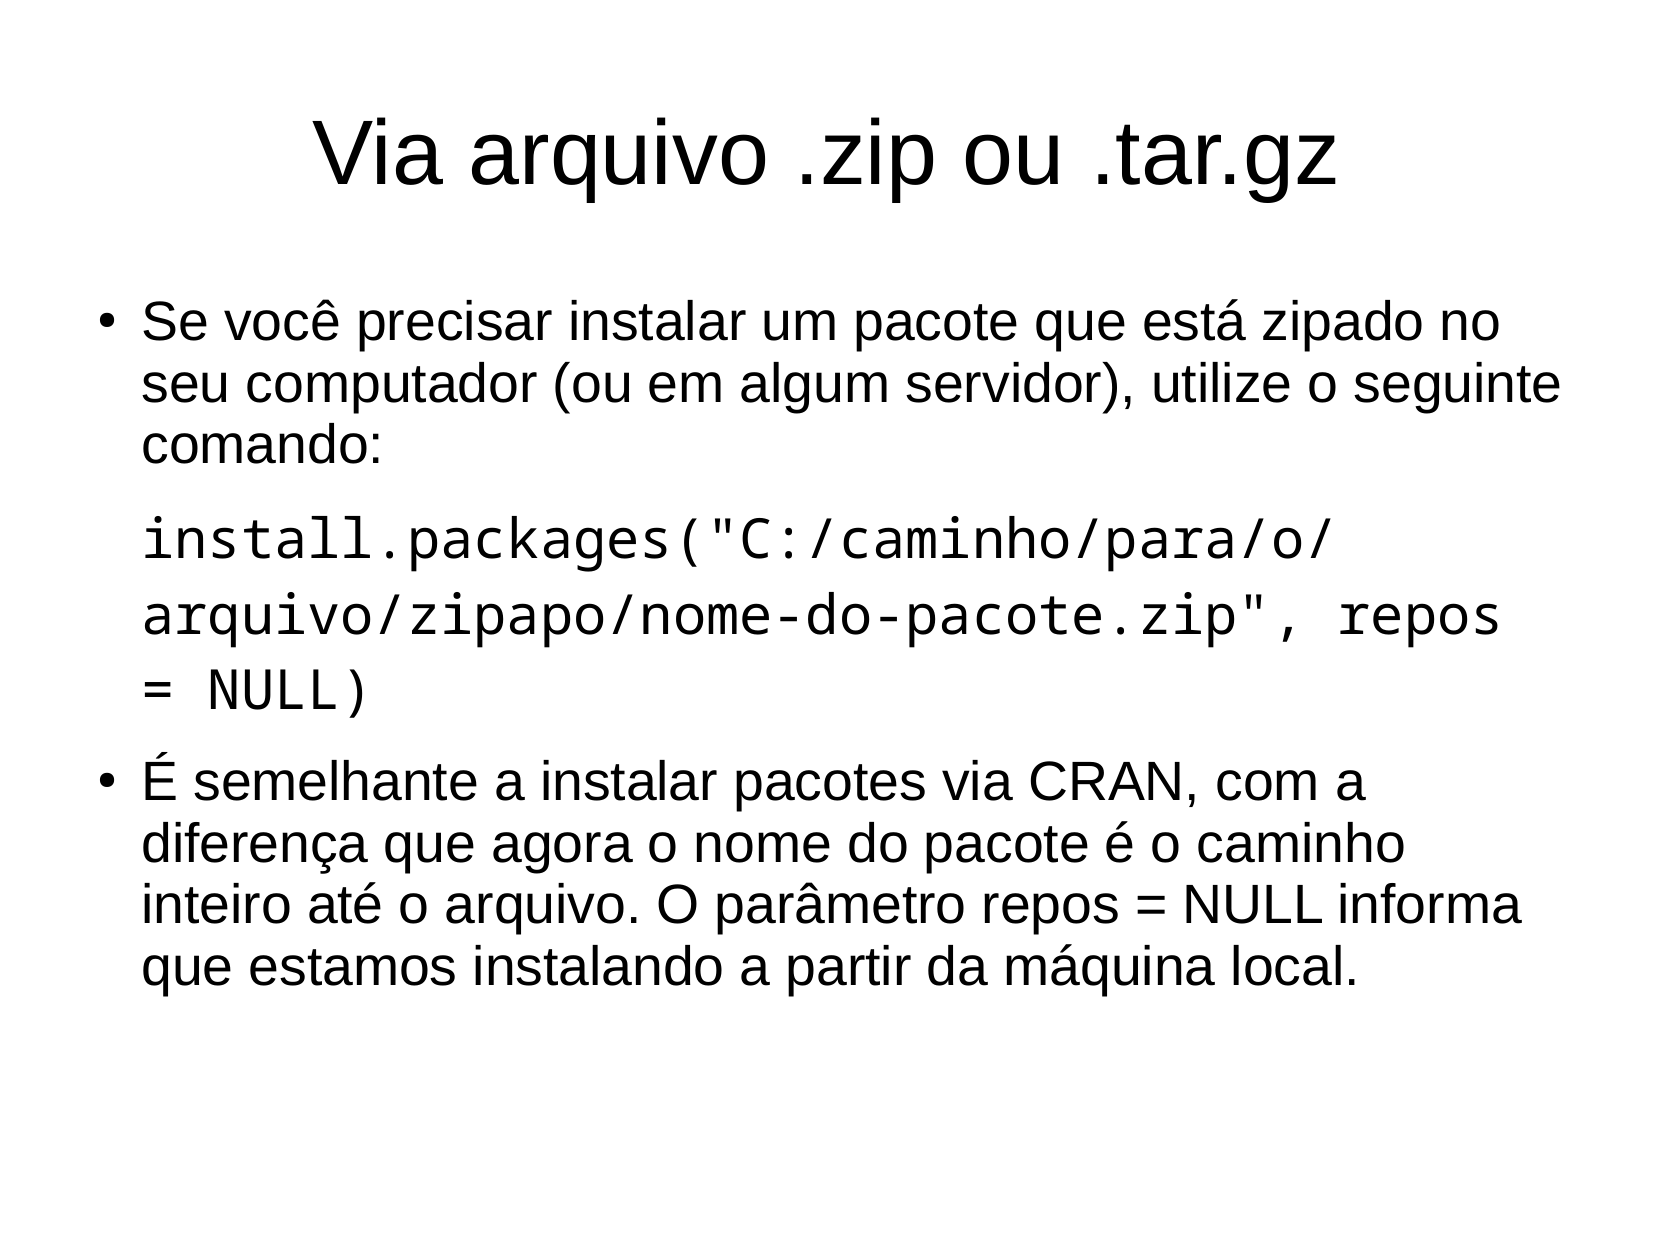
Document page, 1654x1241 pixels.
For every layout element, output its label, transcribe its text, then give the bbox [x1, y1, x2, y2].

title Via arquivo .zip ou .tar.gz [82, 49, 1571, 257]
list Se você precisar instalar um pacote que está zipado no seu computador (ou em algum servidor), utilize o seguinte comando: install.packages("C:/caminho/para/o/arquivo/zipapo/nome-do-pacote.zip", repos = NULL) É semelhante a instalar pacotes via CRAN, com a diferença que agora o nome do pacote é o caminho inteiro até o arquivo. O parâmetro repos = NULL informa que estamos instalando a partir da máquina local. [82, 290, 1571, 1010]
